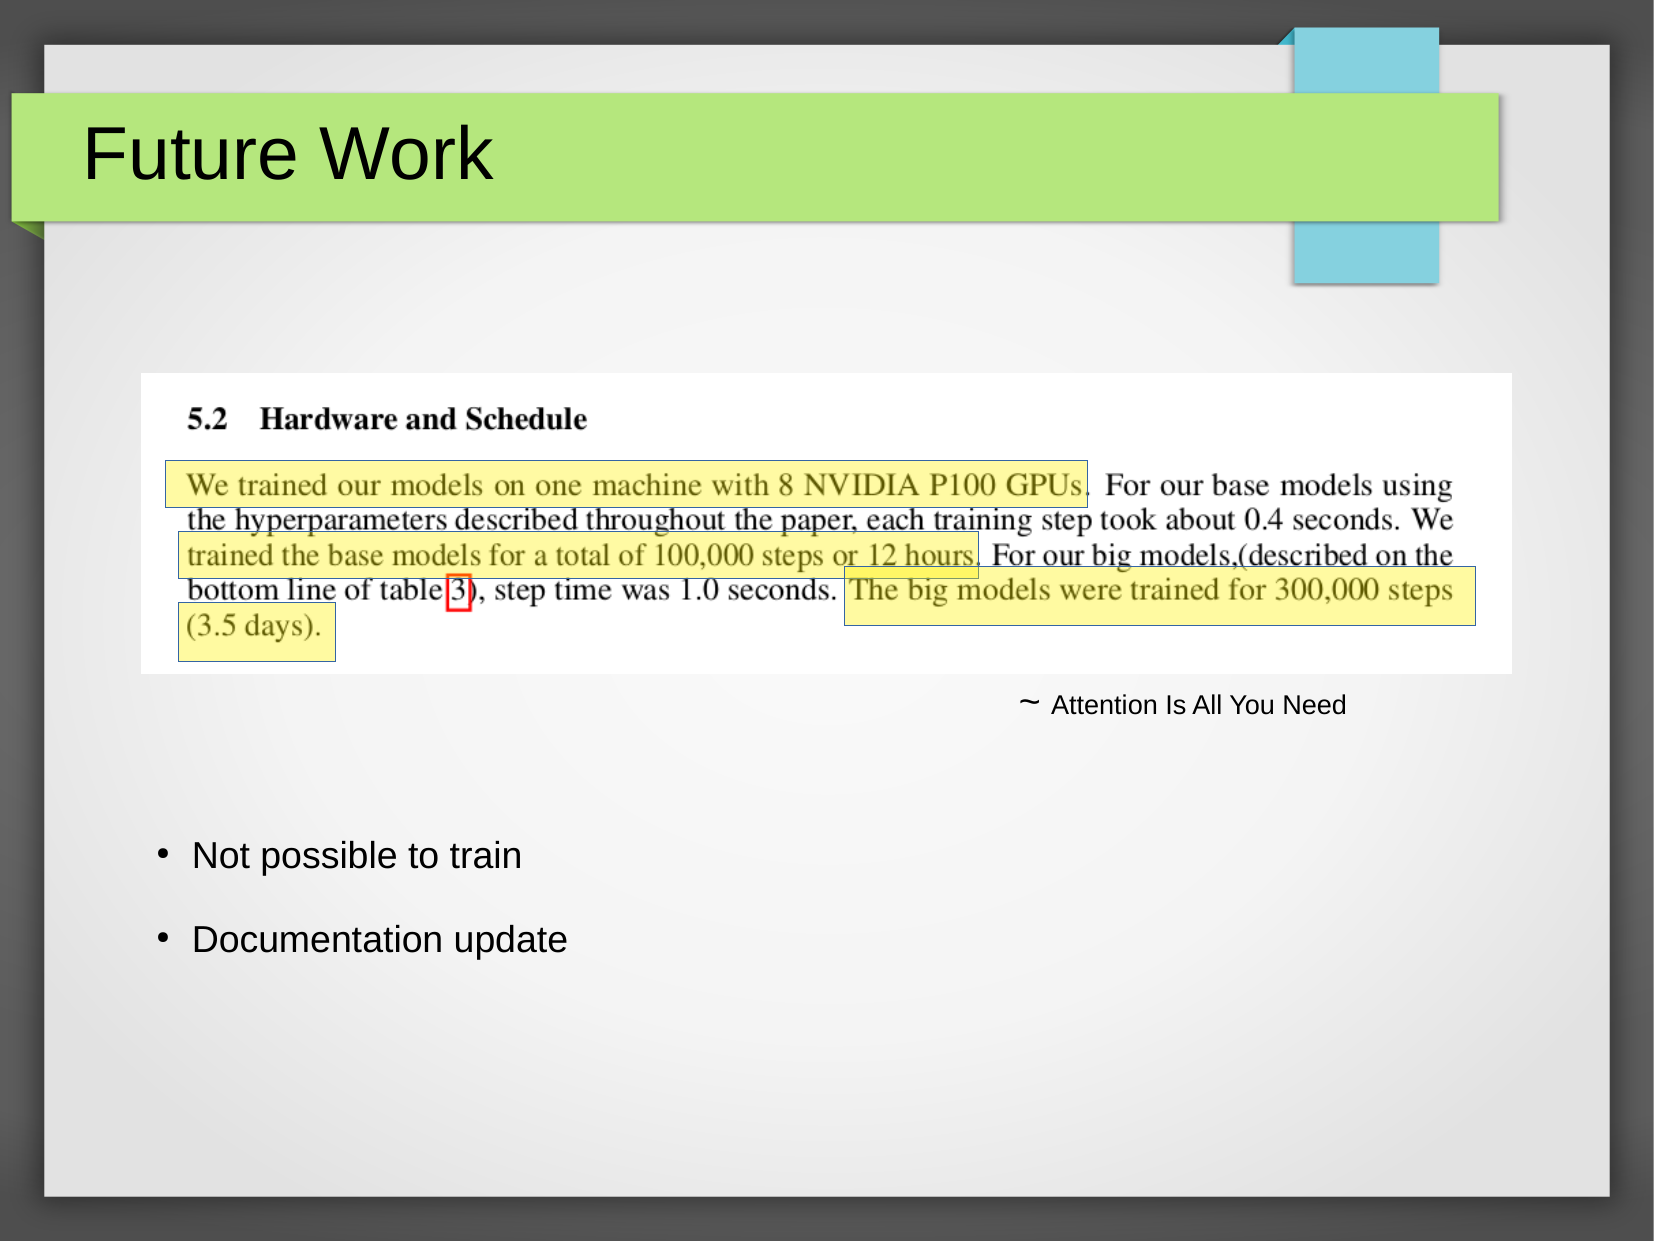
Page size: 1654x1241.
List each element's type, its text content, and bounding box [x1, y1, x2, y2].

title Future Work [82, 94, 1264, 213]
text_box [178, 602, 336, 662]
text_box Not possible to train Documentation update [141, 826, 1489, 968]
text_box [165, 460, 1088, 508]
text_box [178, 531, 1476, 626]
text_box ~ Attention Is All You Need [1003, 673, 1512, 731]
picture [0, 0, 1654, 1241]
